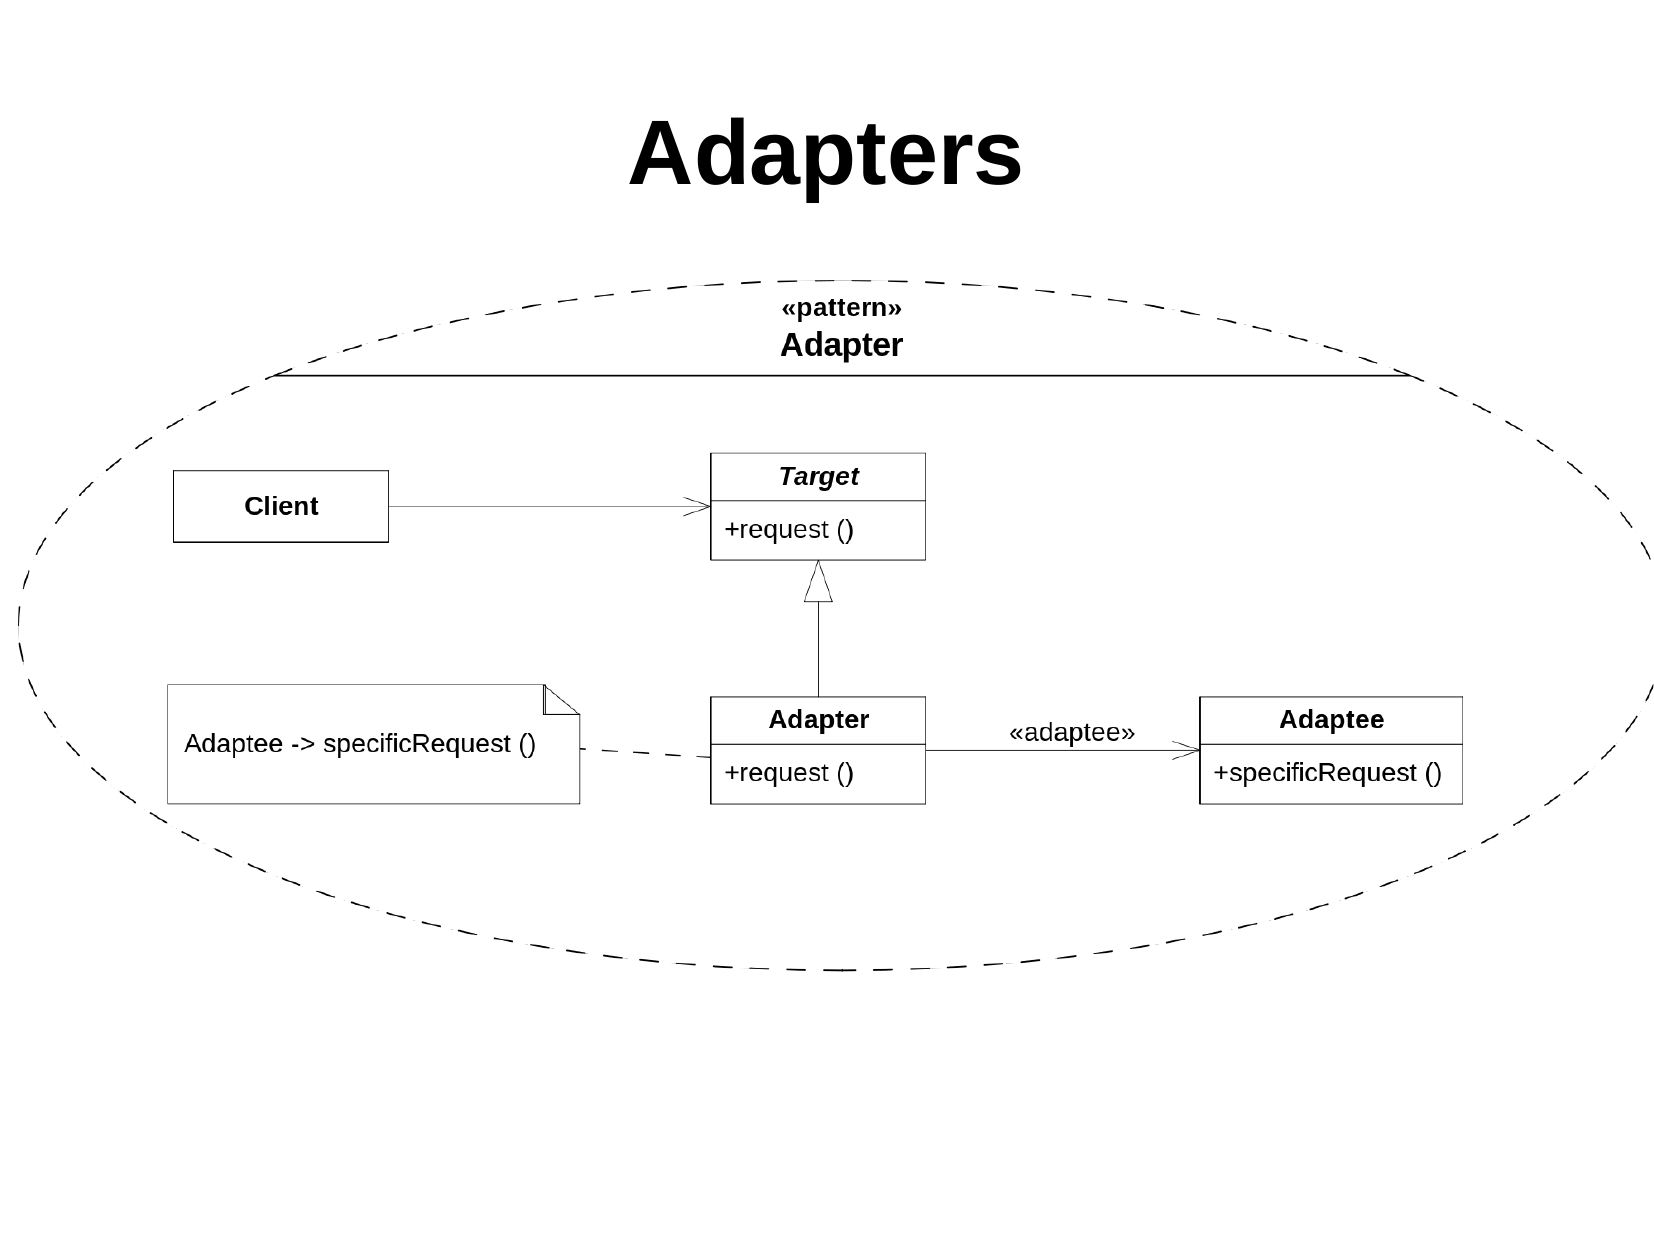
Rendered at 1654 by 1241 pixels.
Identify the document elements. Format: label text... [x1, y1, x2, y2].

picture [14, 276, 1654, 973]
title Adapters [82, 49, 1571, 257]
